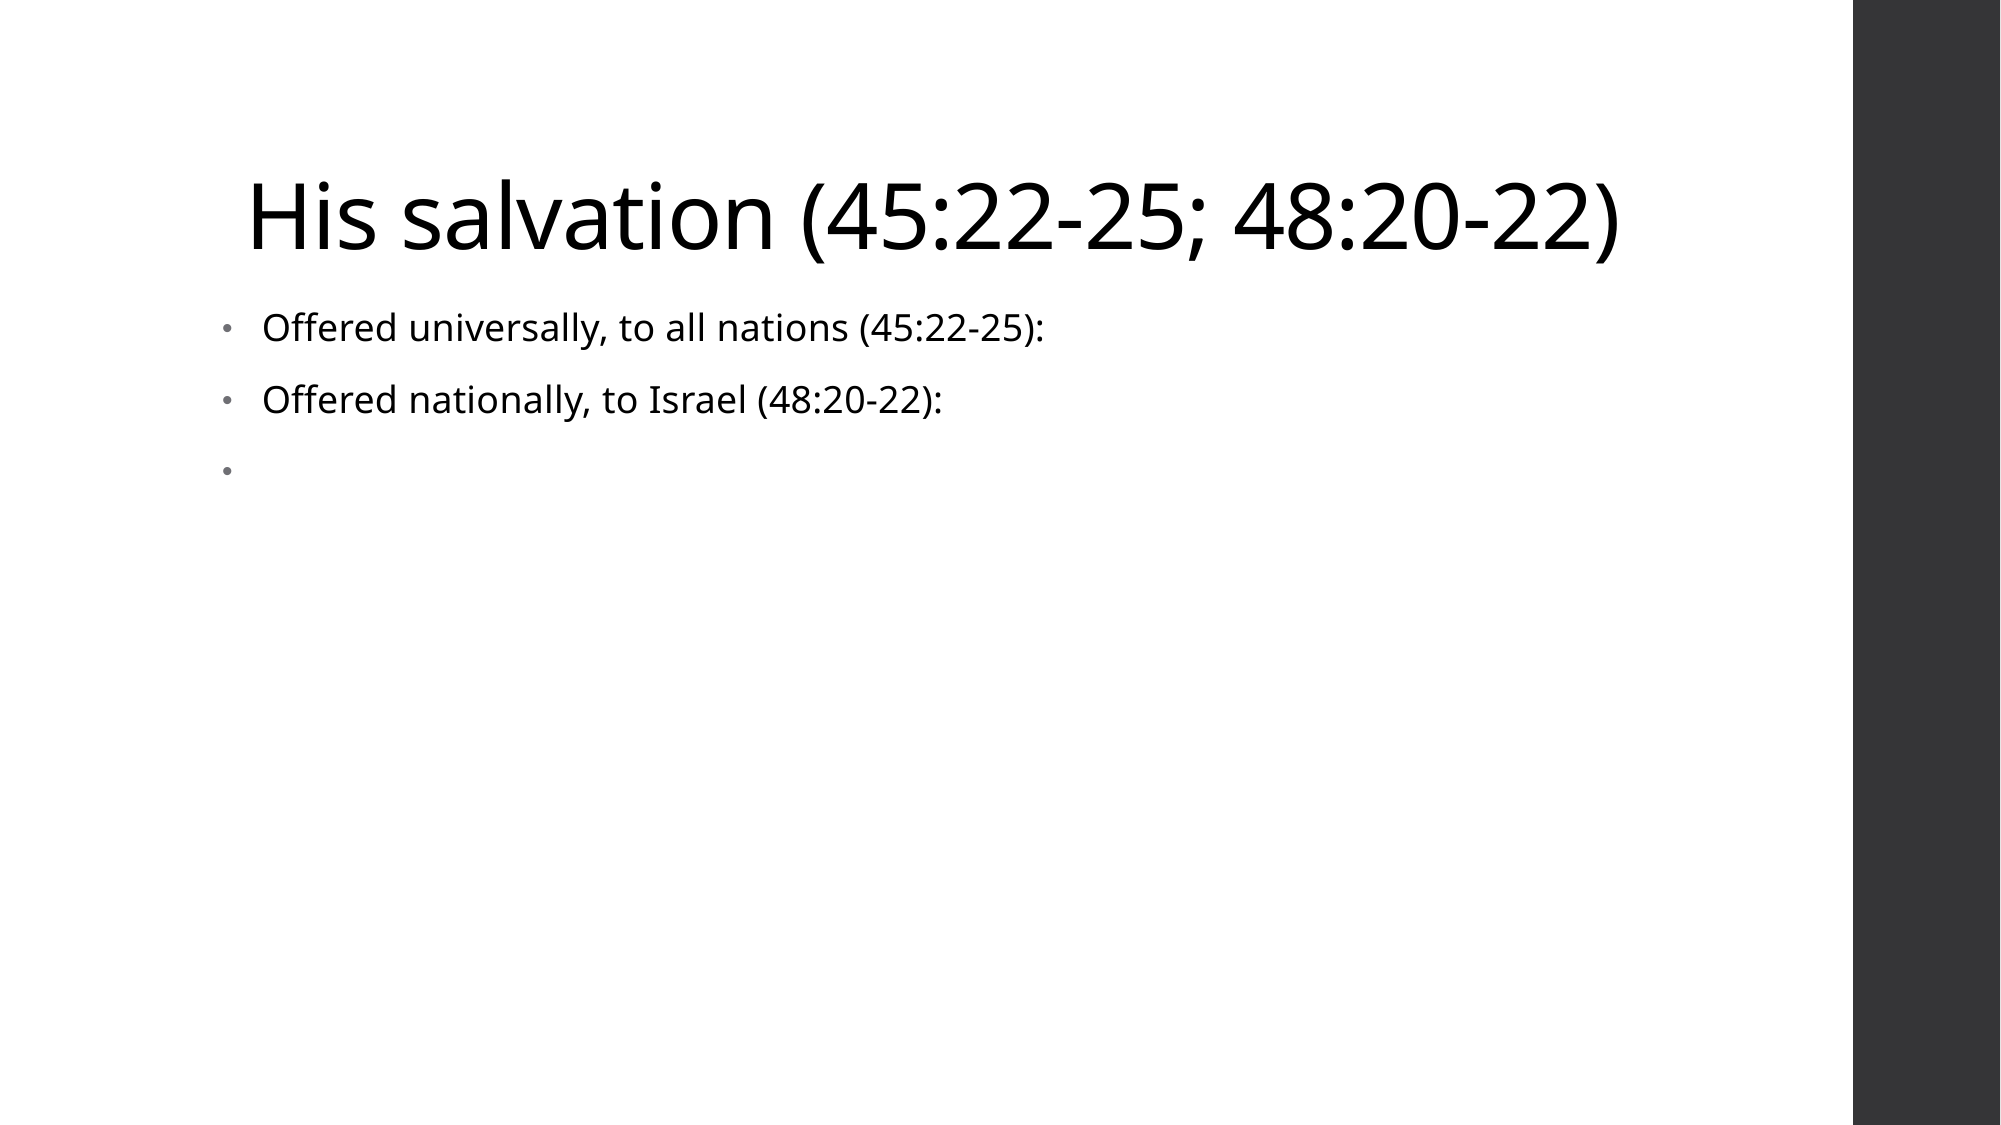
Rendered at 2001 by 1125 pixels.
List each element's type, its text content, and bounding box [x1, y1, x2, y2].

title His salvation (45:22-25; 48:20-22) [206, 60, 1797, 278]
list Offered universally, to all nations (45:22-25): Offered nationally, to Israel (48:20-22): [206, 299, 1617, 1014]
